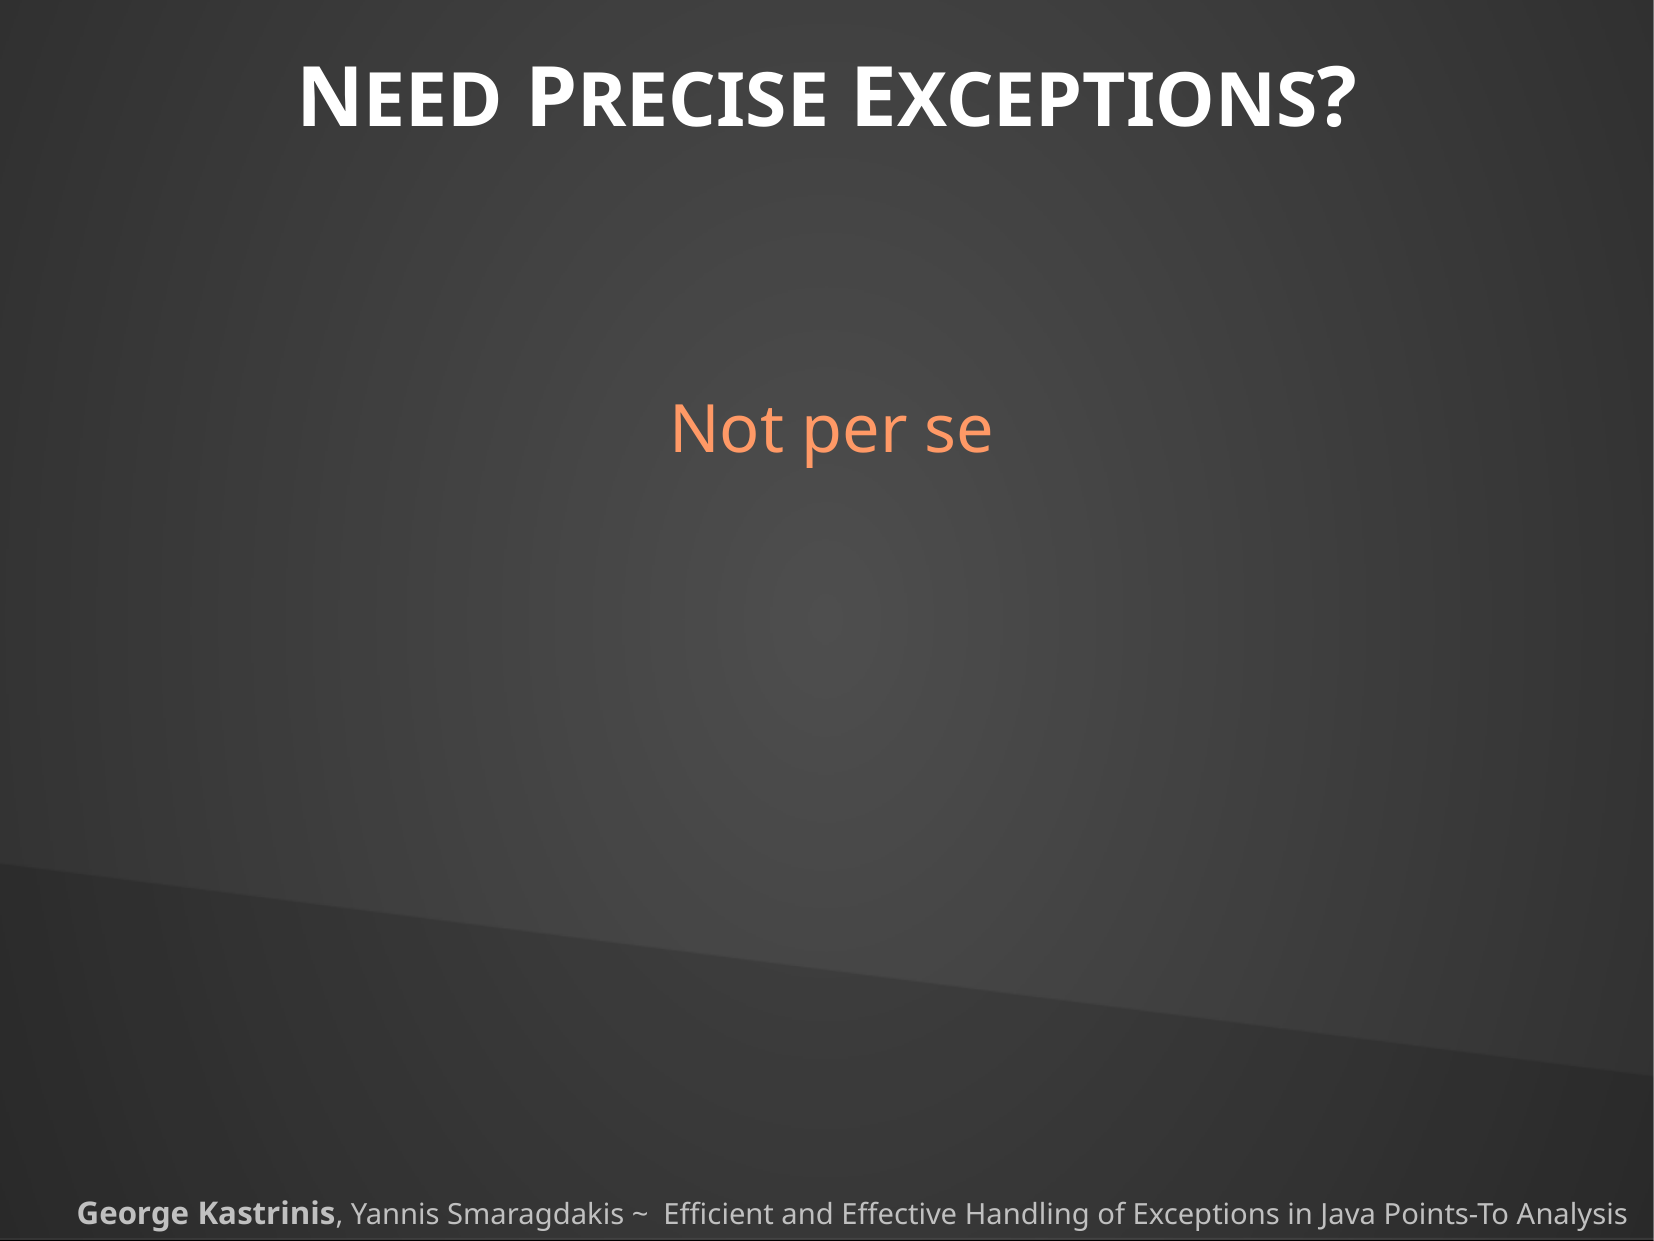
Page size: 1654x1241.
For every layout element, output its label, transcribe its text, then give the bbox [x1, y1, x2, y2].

picture [0, 0, 1654, 1241]
text_box Not per se [654, 373, 1000, 464]
text_box NEED PRECISE EXCEPTIONS? [276, 30, 1377, 139]
